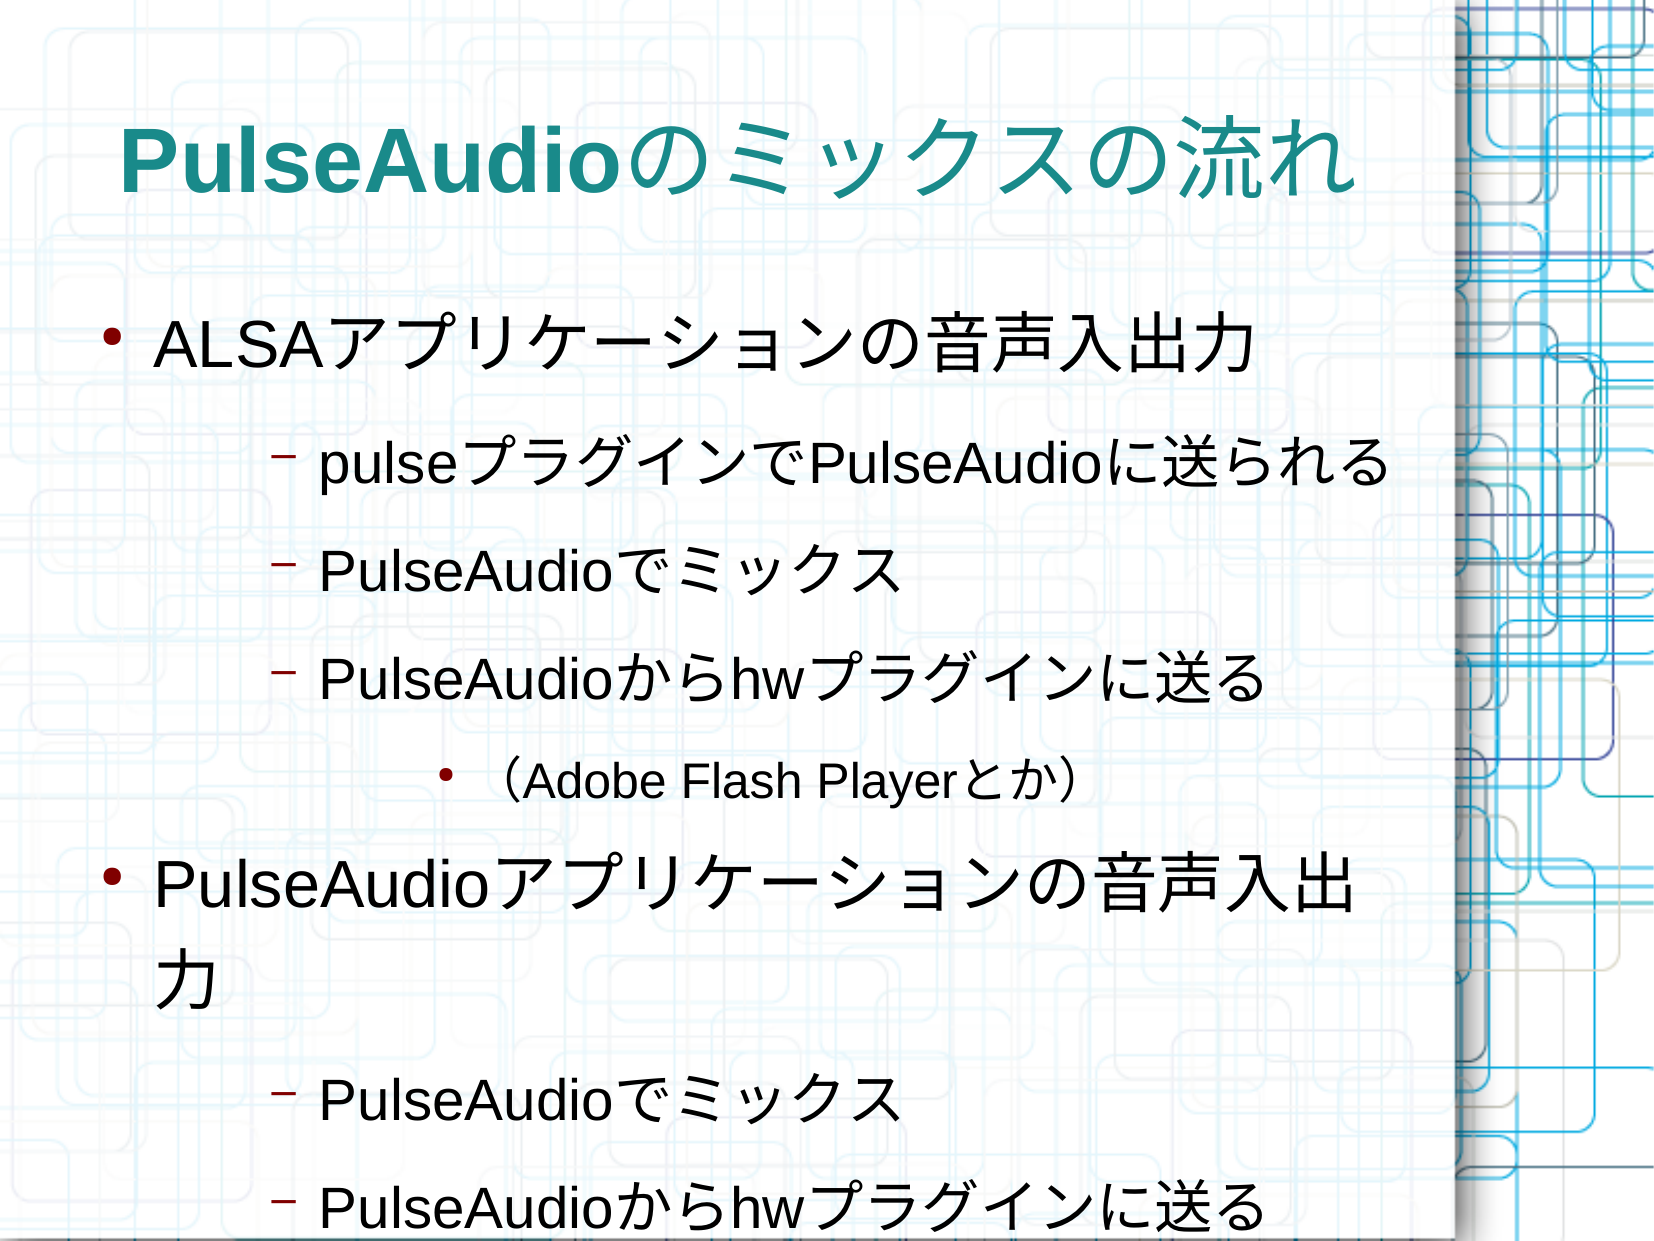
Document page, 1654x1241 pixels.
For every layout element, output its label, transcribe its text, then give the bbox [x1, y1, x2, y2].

list ALSAアプリケーションの音声入出力 pulseプラグインでPulseAudioに送られる PulseAudioでミックス PulseAudioからhwプラグインに送る （Adobe Flash Playerとか） PulseAudioアプリケーションの音声入出力 PulseAudioでミックス PulseAudioからhwプラグインに送る （大抵のソフトウェア） [82, 290, 1418, 1051]
picture [0, 0, 1654, 1241]
title PulseAudioのミックスの流れ [59, 49, 1418, 257]
